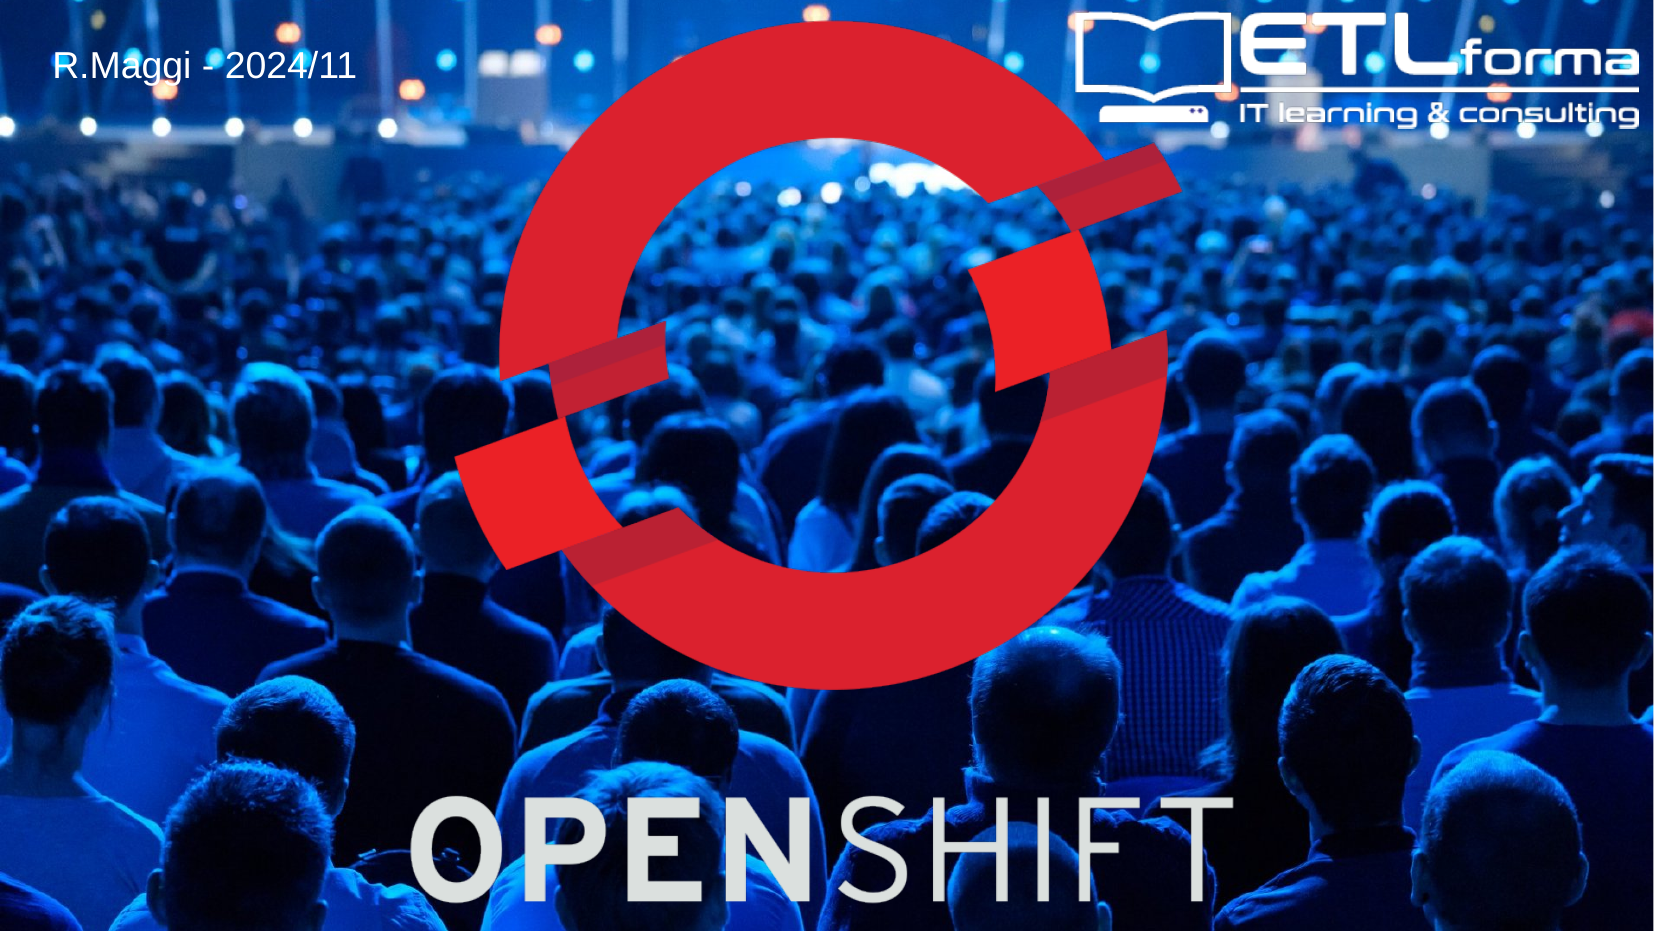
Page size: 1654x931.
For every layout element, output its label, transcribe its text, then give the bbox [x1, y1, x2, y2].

picture [0, 0, 1654, 931]
text_box R.Maggi - 2024/11 [37, 37, 526, 95]
